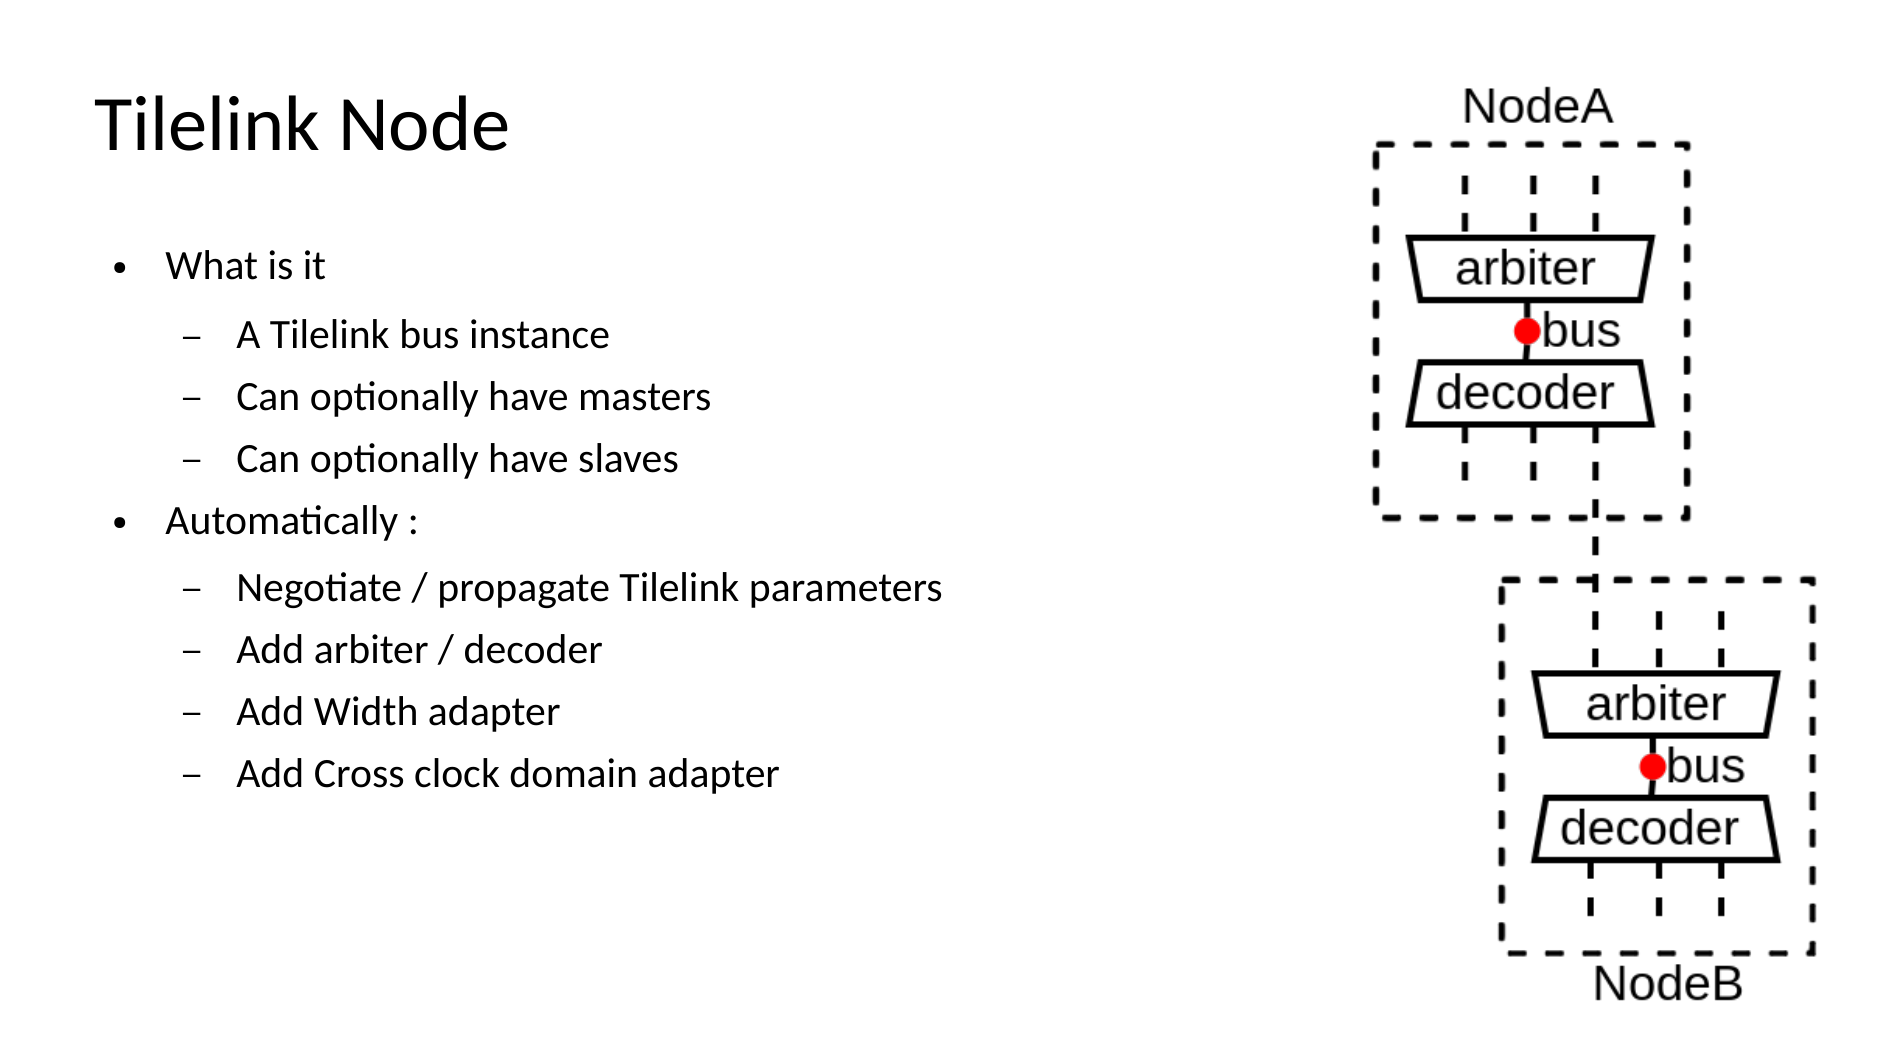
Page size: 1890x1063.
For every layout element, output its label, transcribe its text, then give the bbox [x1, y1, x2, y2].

title Tilelink Node [94, 42, 1311, 220]
list What is it A Tilelink bus instance Can optionally have masters Can optionally have slaves Automatically : Negotiate / propagate Tilelink parameters Add arbiter / decoder Add Width adapter Add Cross clock domain adapter [94, 248, 1311, 1063]
picture [1311, 11, 1890, 1063]
